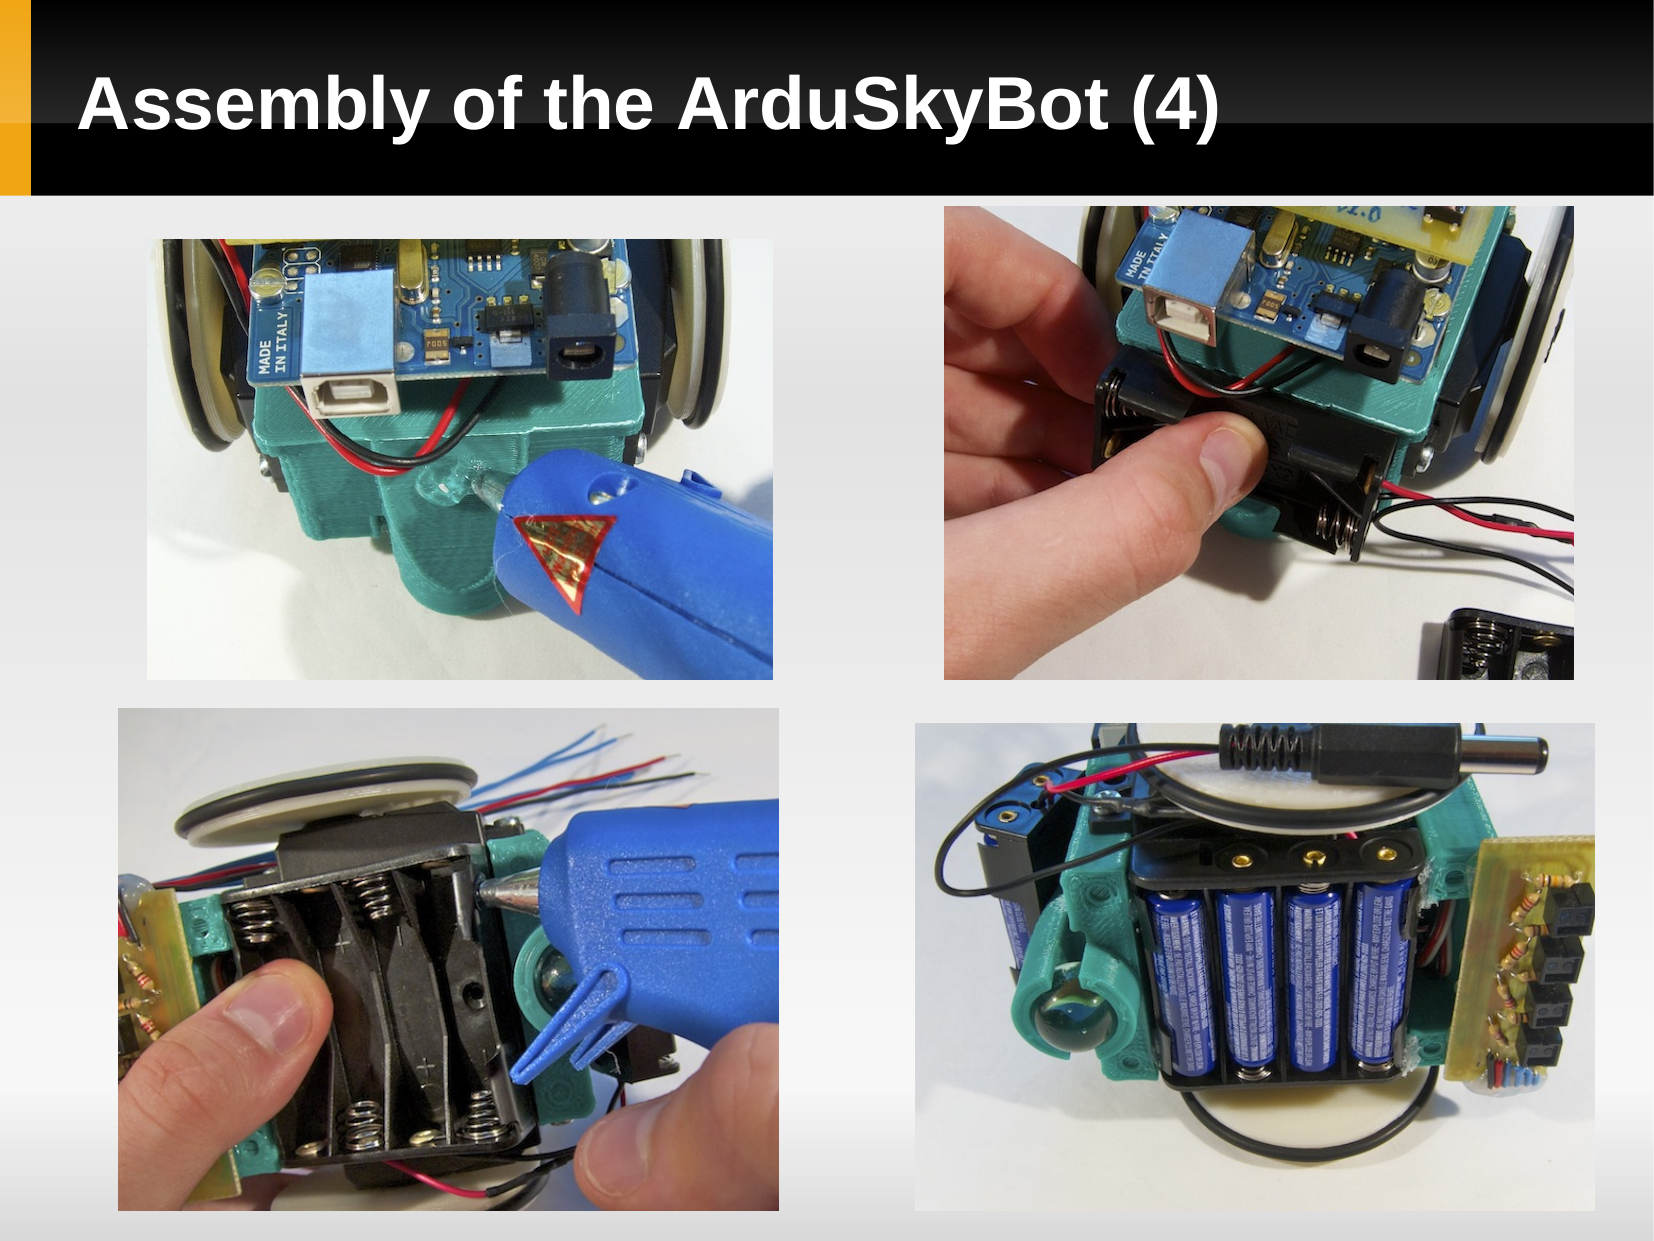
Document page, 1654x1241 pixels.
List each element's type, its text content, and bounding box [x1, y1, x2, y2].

title Assembly of the ArduSkyBot (4) [76, 0, 1565, 208]
picture [0, 0, 1654, 1241]
